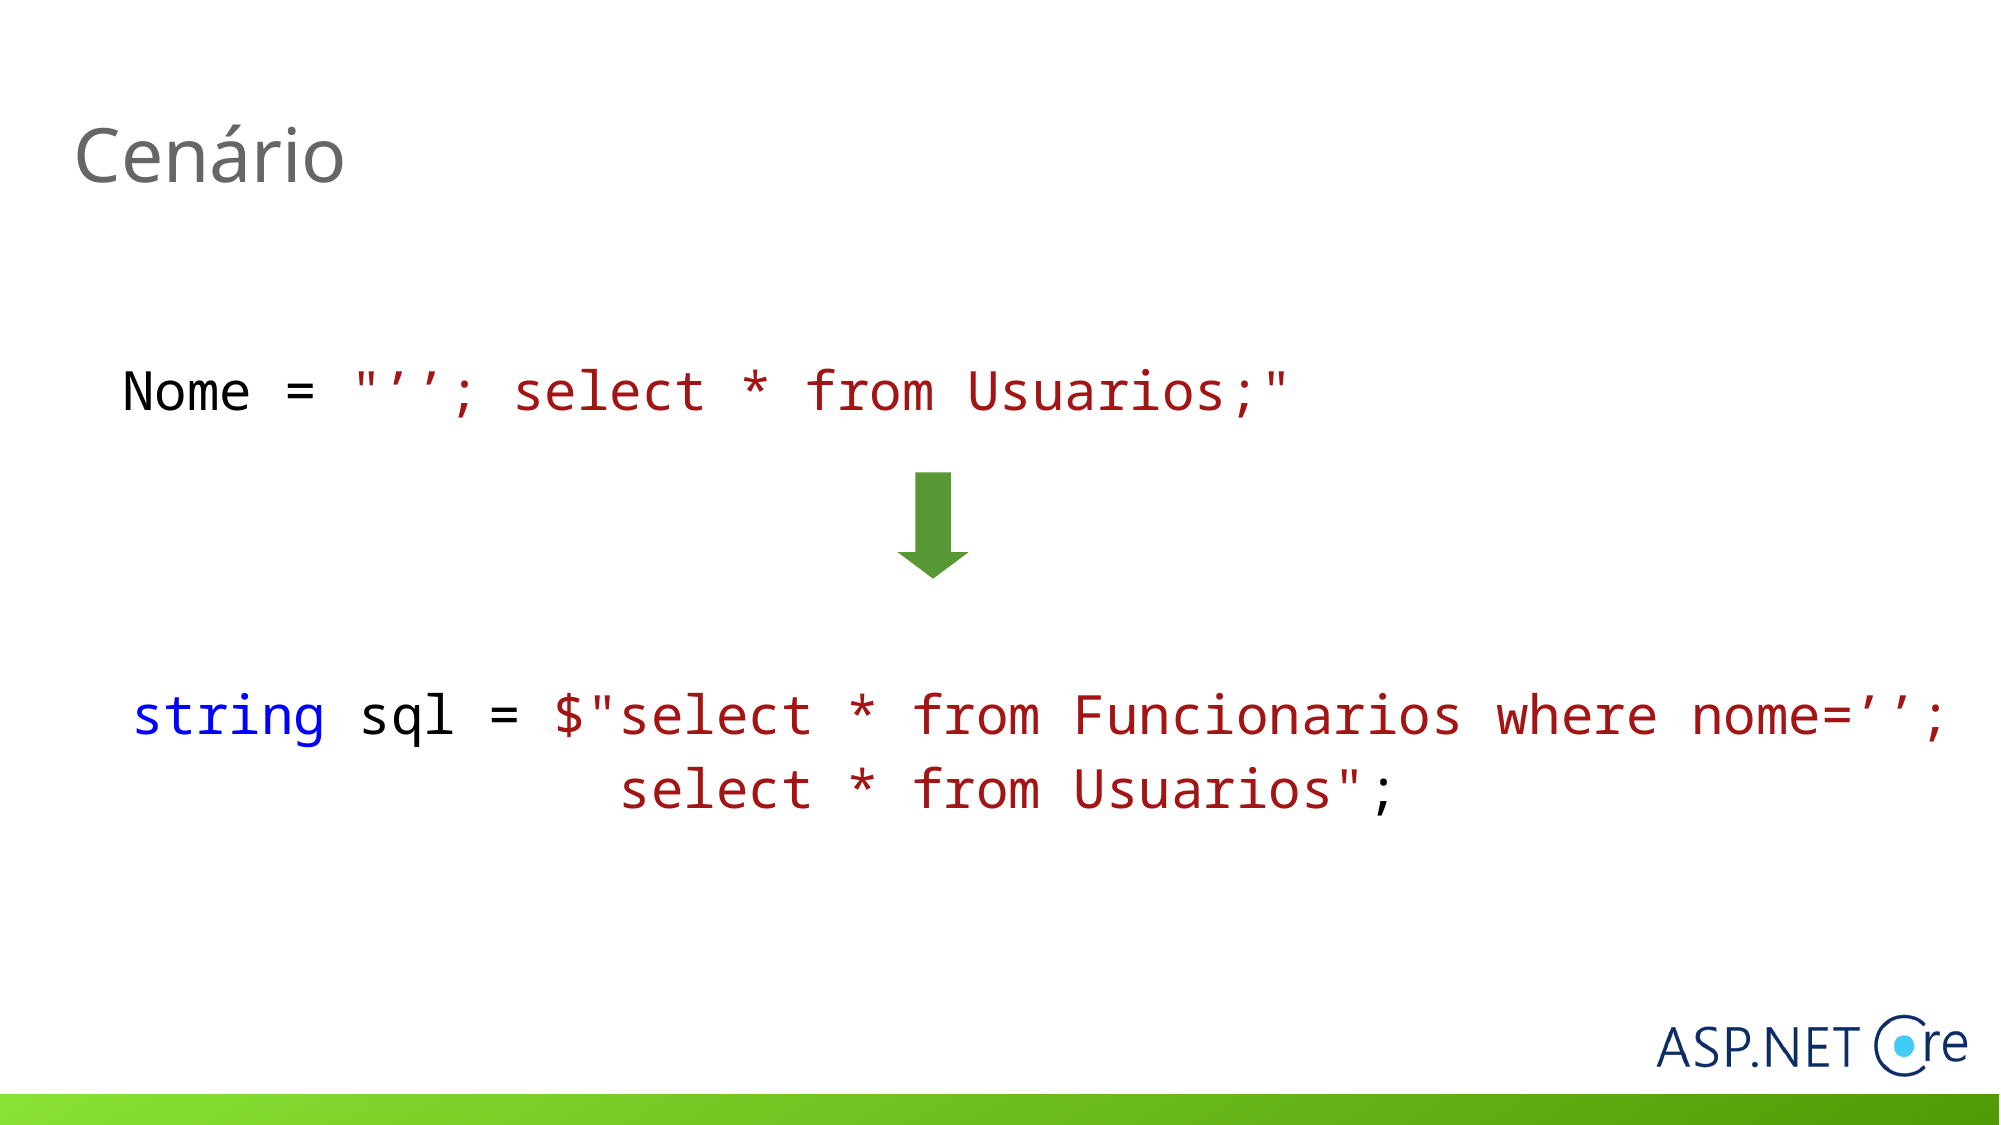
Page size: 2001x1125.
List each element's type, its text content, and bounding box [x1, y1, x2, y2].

text_box Cenário [59, 94, 733, 201]
text_box Nome = "’’; select * from Usuarios;" [107, 354, 1843, 426]
text_box string sql = $"select * from Funcionarios where nome=’’; select * from Usuarios"; [116, 519, 1852, 1055]
picture [1641, 999, 1985, 1091]
text_box [0, 1094, 2000, 1125]
text_box [915, 472, 951, 519]
